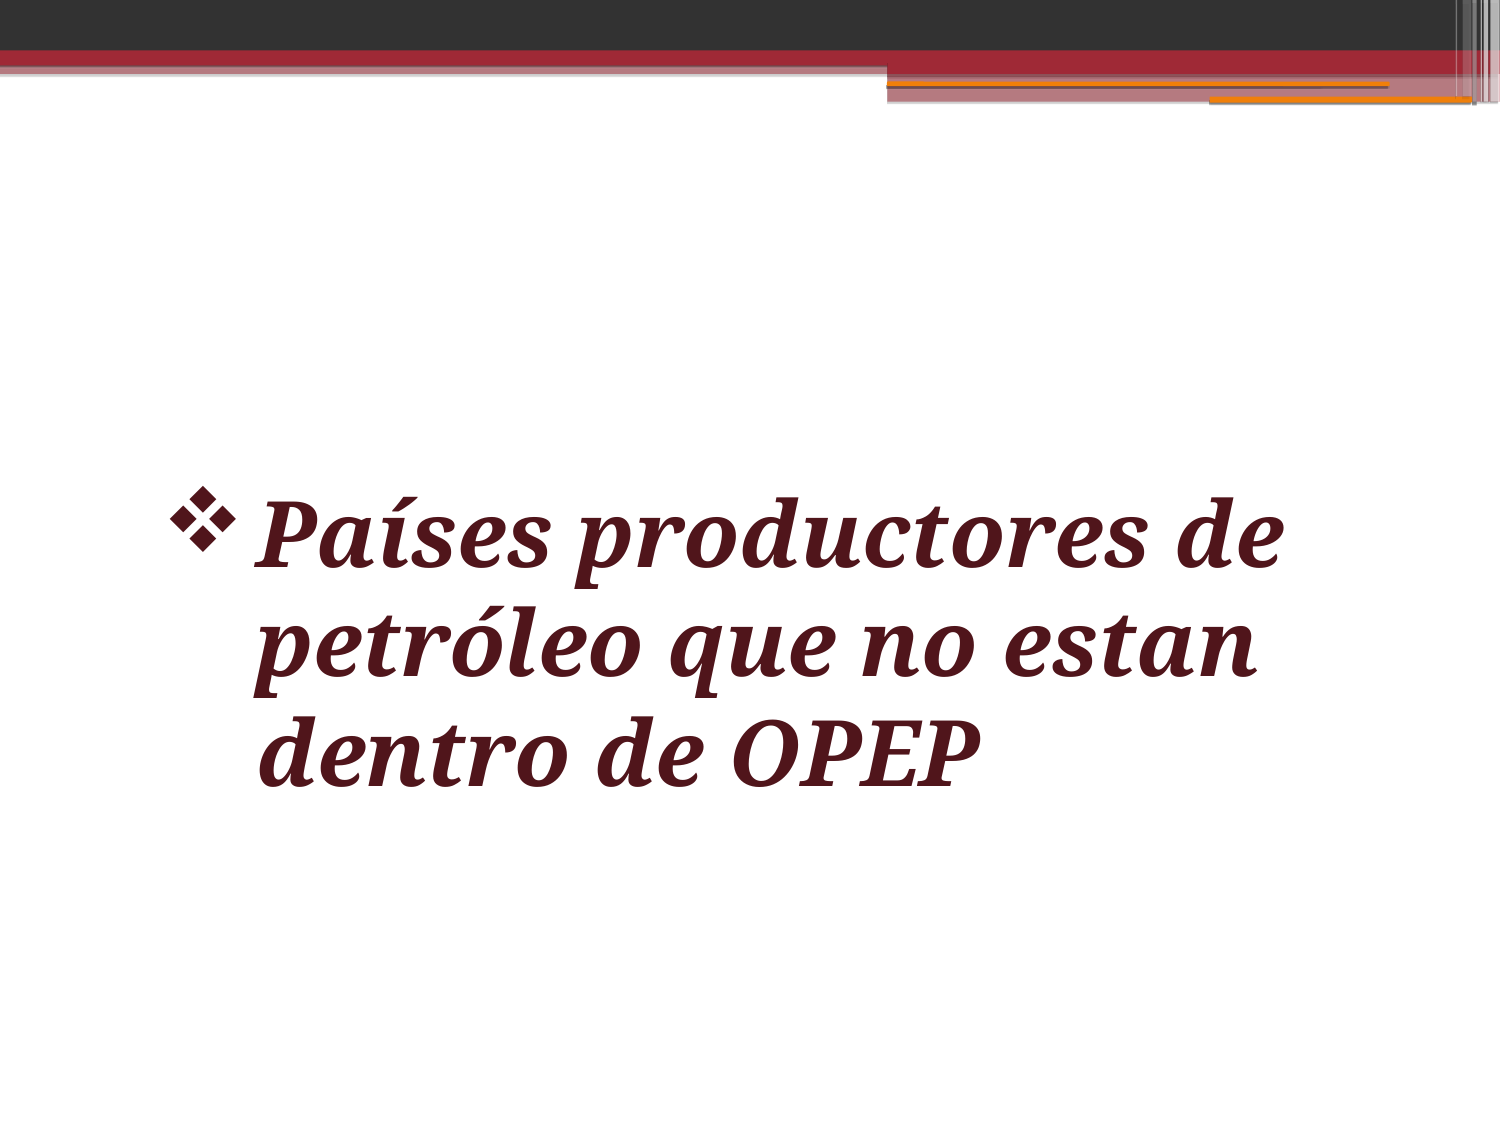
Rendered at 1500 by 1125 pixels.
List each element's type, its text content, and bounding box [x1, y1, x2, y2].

text_box Países productores de petróleo que no estan dentro de OPEP [147, 467, 1341, 813]
